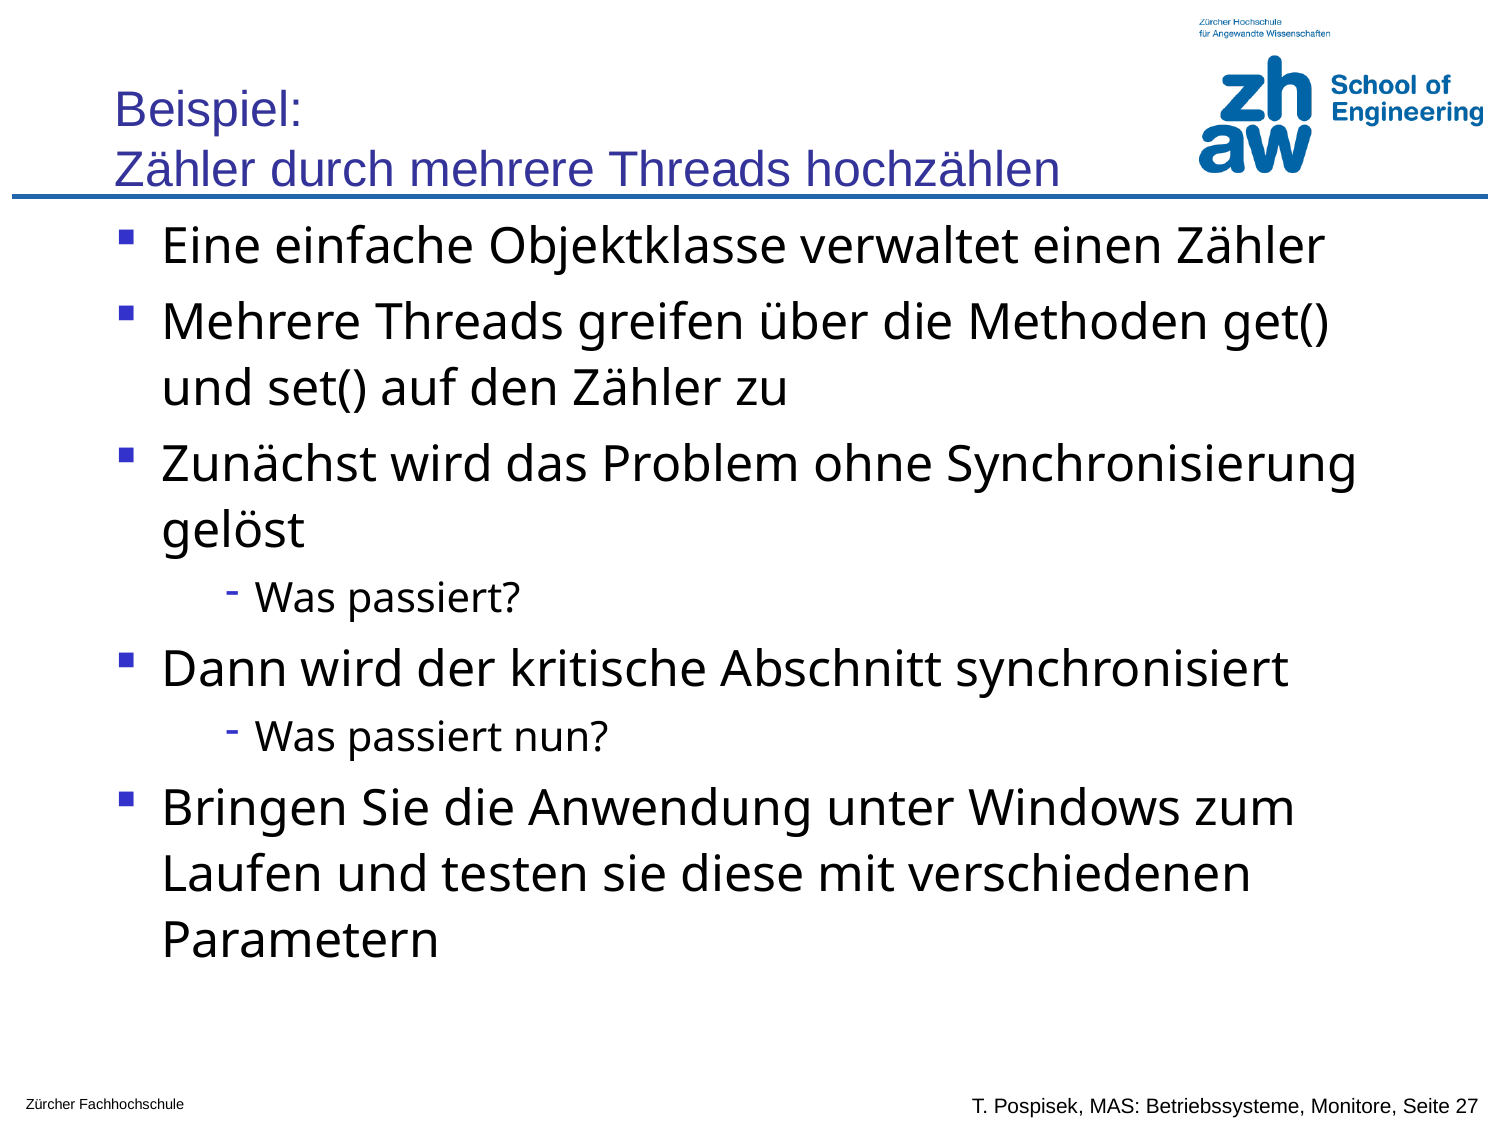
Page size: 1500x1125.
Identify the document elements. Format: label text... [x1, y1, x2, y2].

text_box Eine einfache Objektklasse verwaltet einen Zähler Mehrere Threads greifen über die Methoden get() und set() auf den Zähler zu Zunächst wird das Problem ohne Synchronisierung gelöst Was passiert? Dann wird der kritische Abschnitt synchronisiert Was passiert nun? Bringen Sie die Anwendung unter Windows zum Laufen und testen sie diese mit verschiedenen Parametern [99, 200, 1413, 1052]
title Beispiel: Zähler durch mehrere Threads hochzählen [99, 50, 1158, 163]
picture [1199, 19, 1483, 173]
